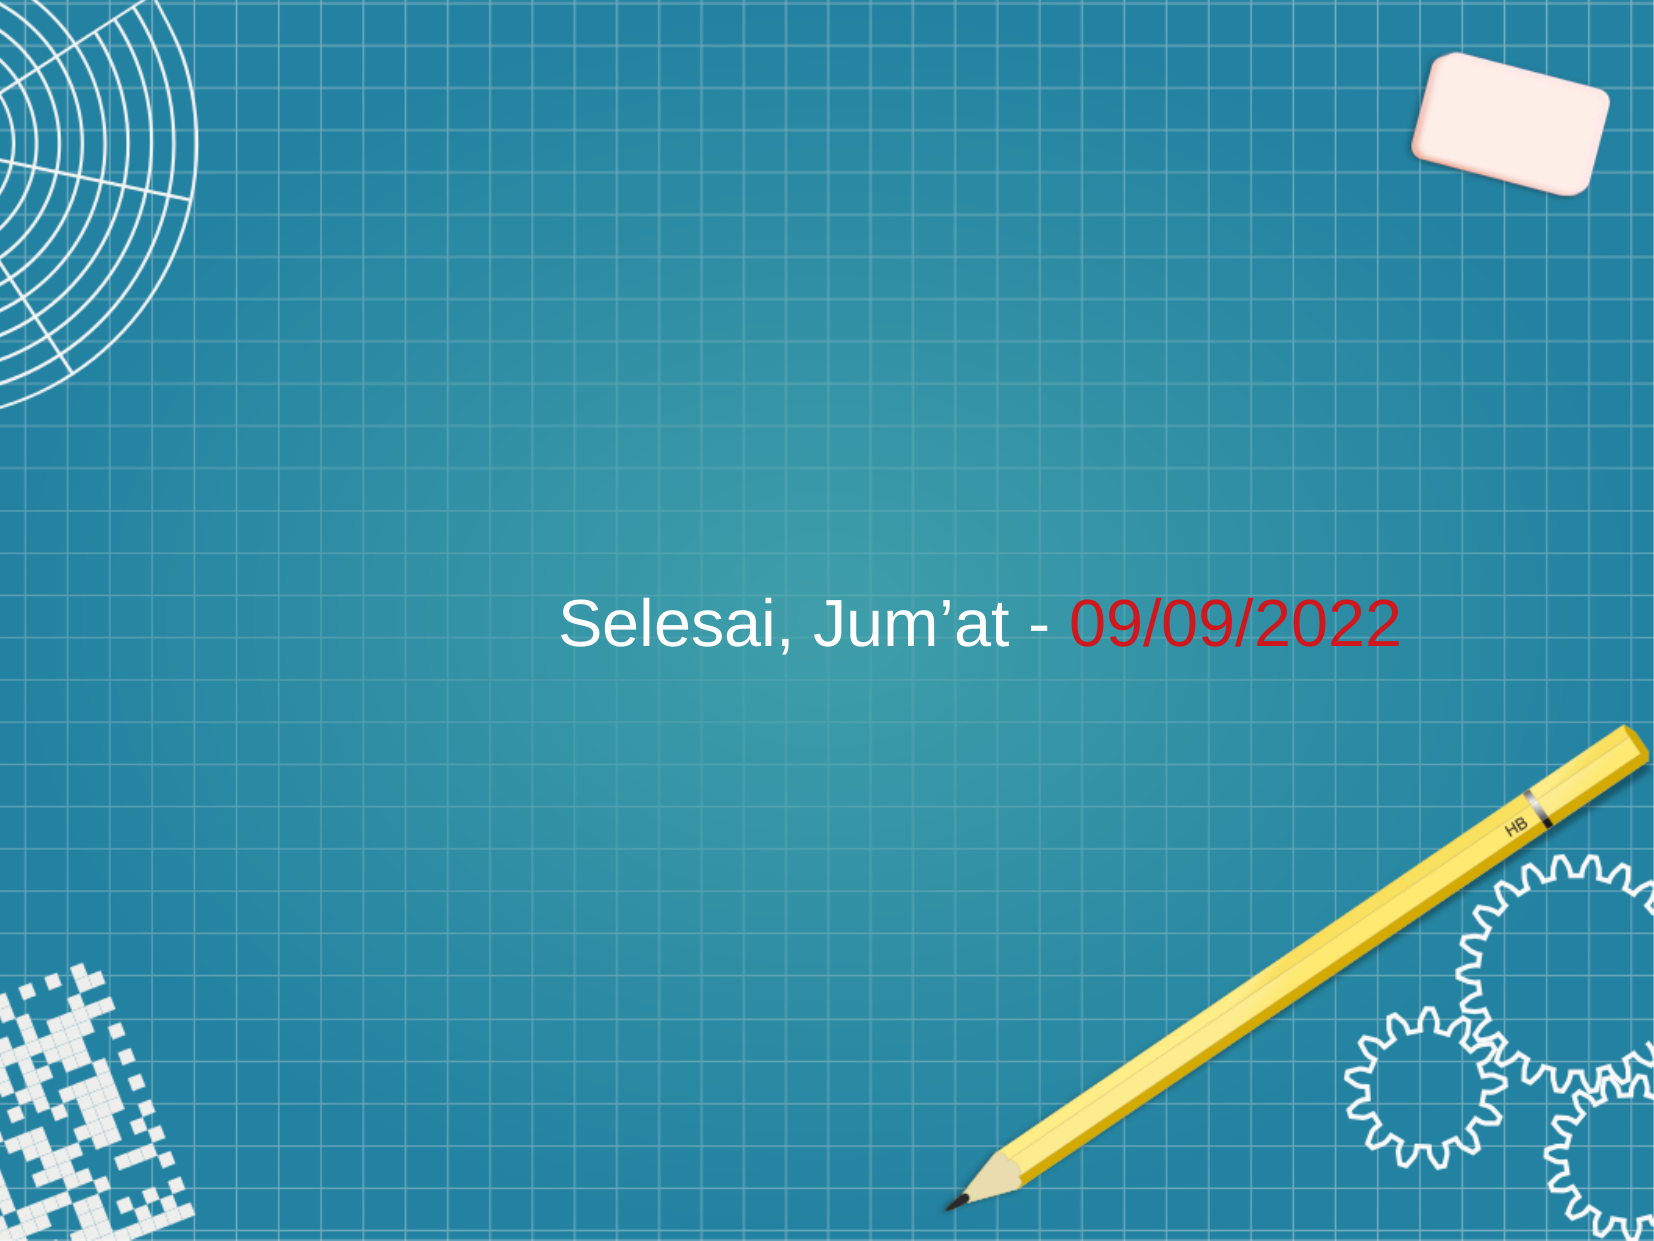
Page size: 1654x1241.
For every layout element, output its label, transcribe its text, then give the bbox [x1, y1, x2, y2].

picture [0, 0, 1654, 1241]
title Selesai, Jum’at - 09/09/2022 [389, 519, 1571, 727]
